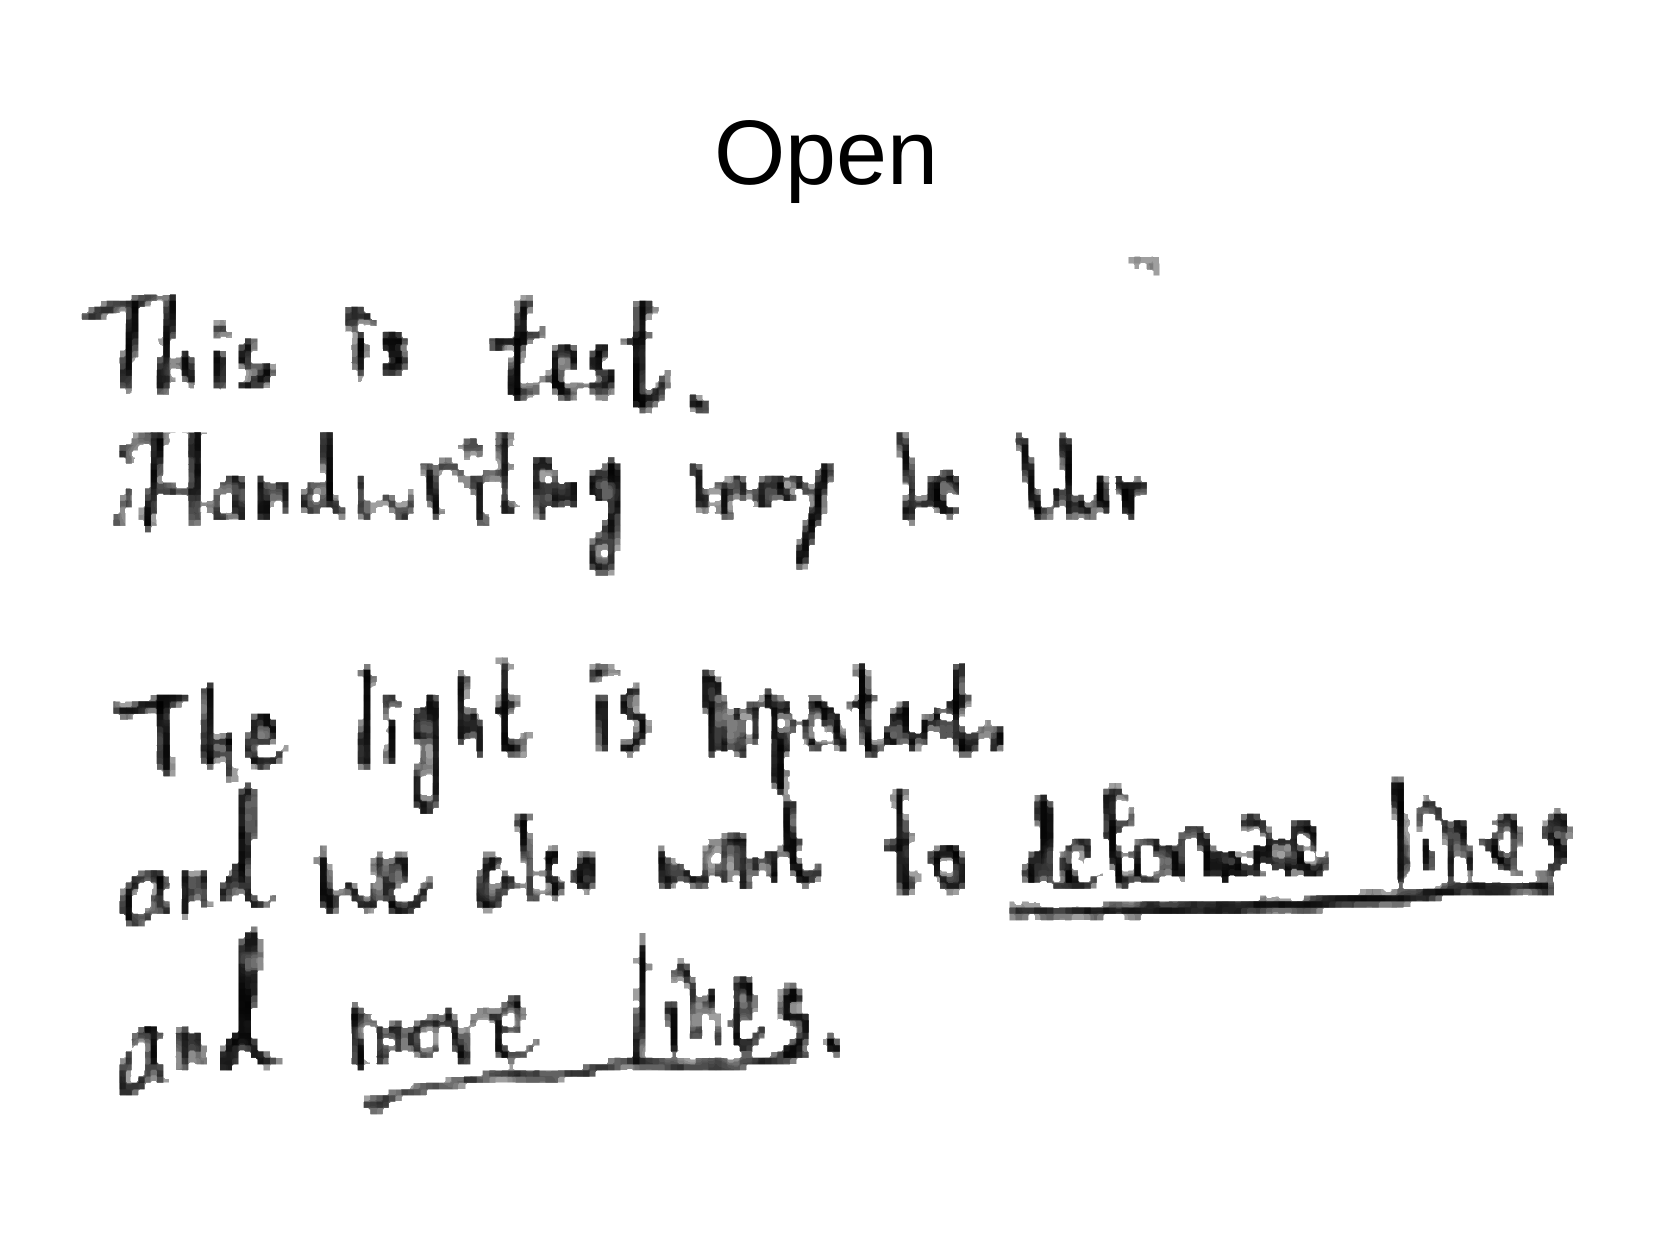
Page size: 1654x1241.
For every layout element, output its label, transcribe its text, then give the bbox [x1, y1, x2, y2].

title Open [82, 49, 1571, 225]
picture [0, 225, 1654, 1177]
